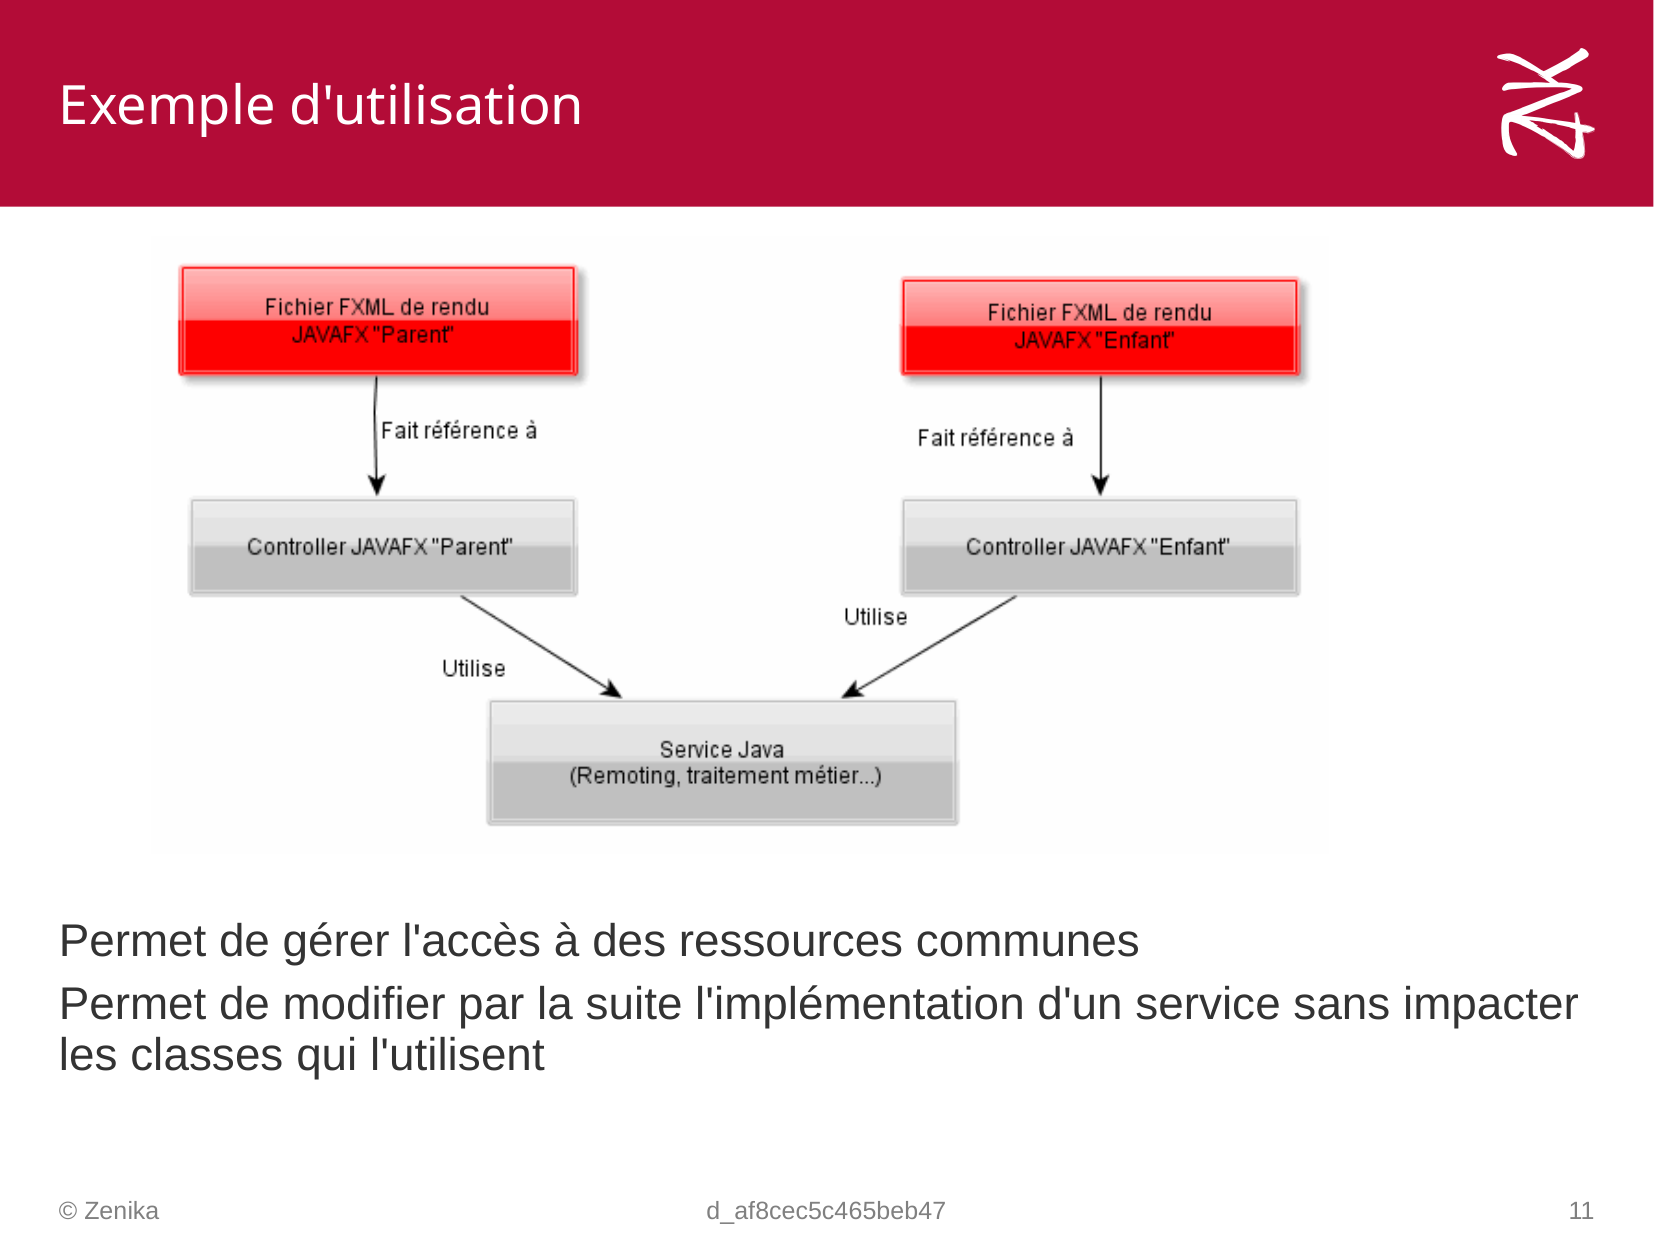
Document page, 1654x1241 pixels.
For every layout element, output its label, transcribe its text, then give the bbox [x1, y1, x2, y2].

list Permet de gérer l'accès à des ressources communes Permet de modifier par la suite l'implémentation d'un service sans impacter les classes qui l'utilisent [59, 915, 1595, 1093]
picture [151, 236, 1329, 854]
title Exemple d'utilisation [59, 29, 1595, 178]
